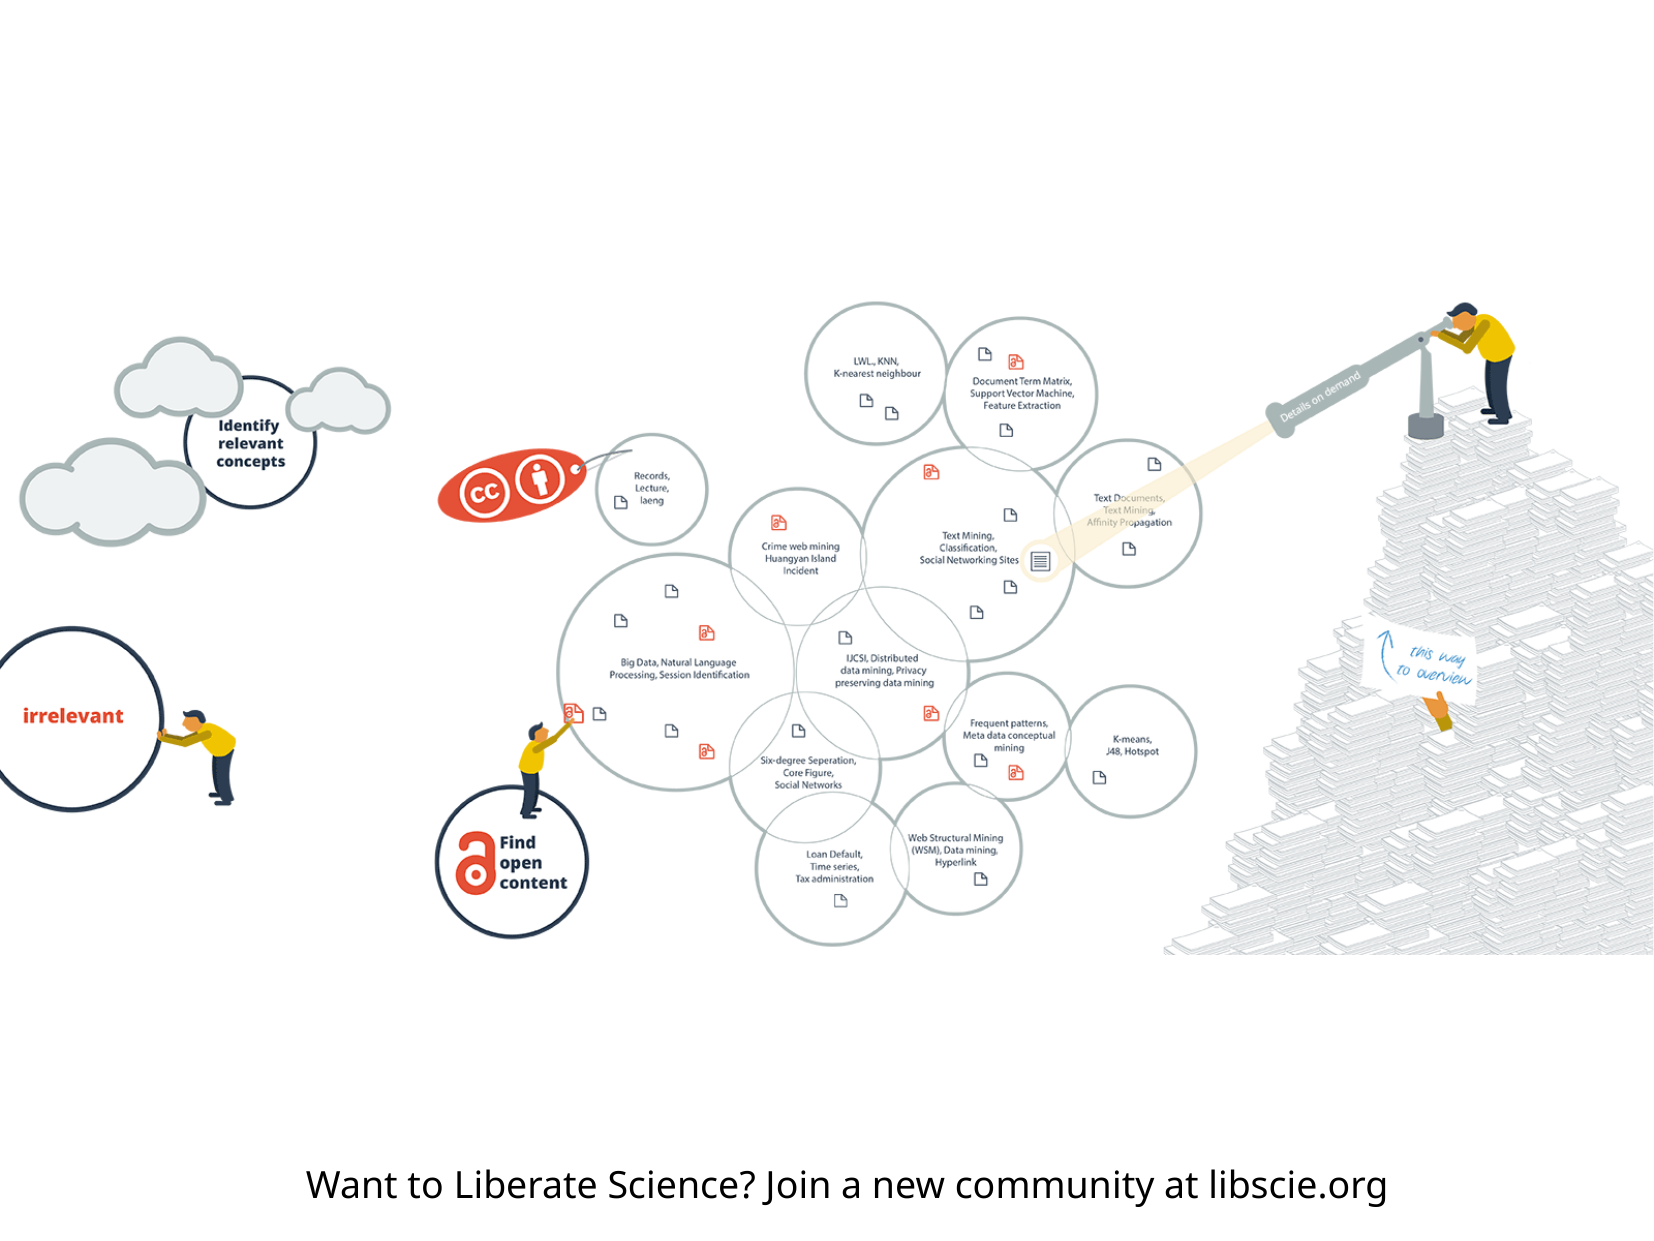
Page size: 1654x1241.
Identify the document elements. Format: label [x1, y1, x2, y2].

picture [0, 285, 1654, 955]
